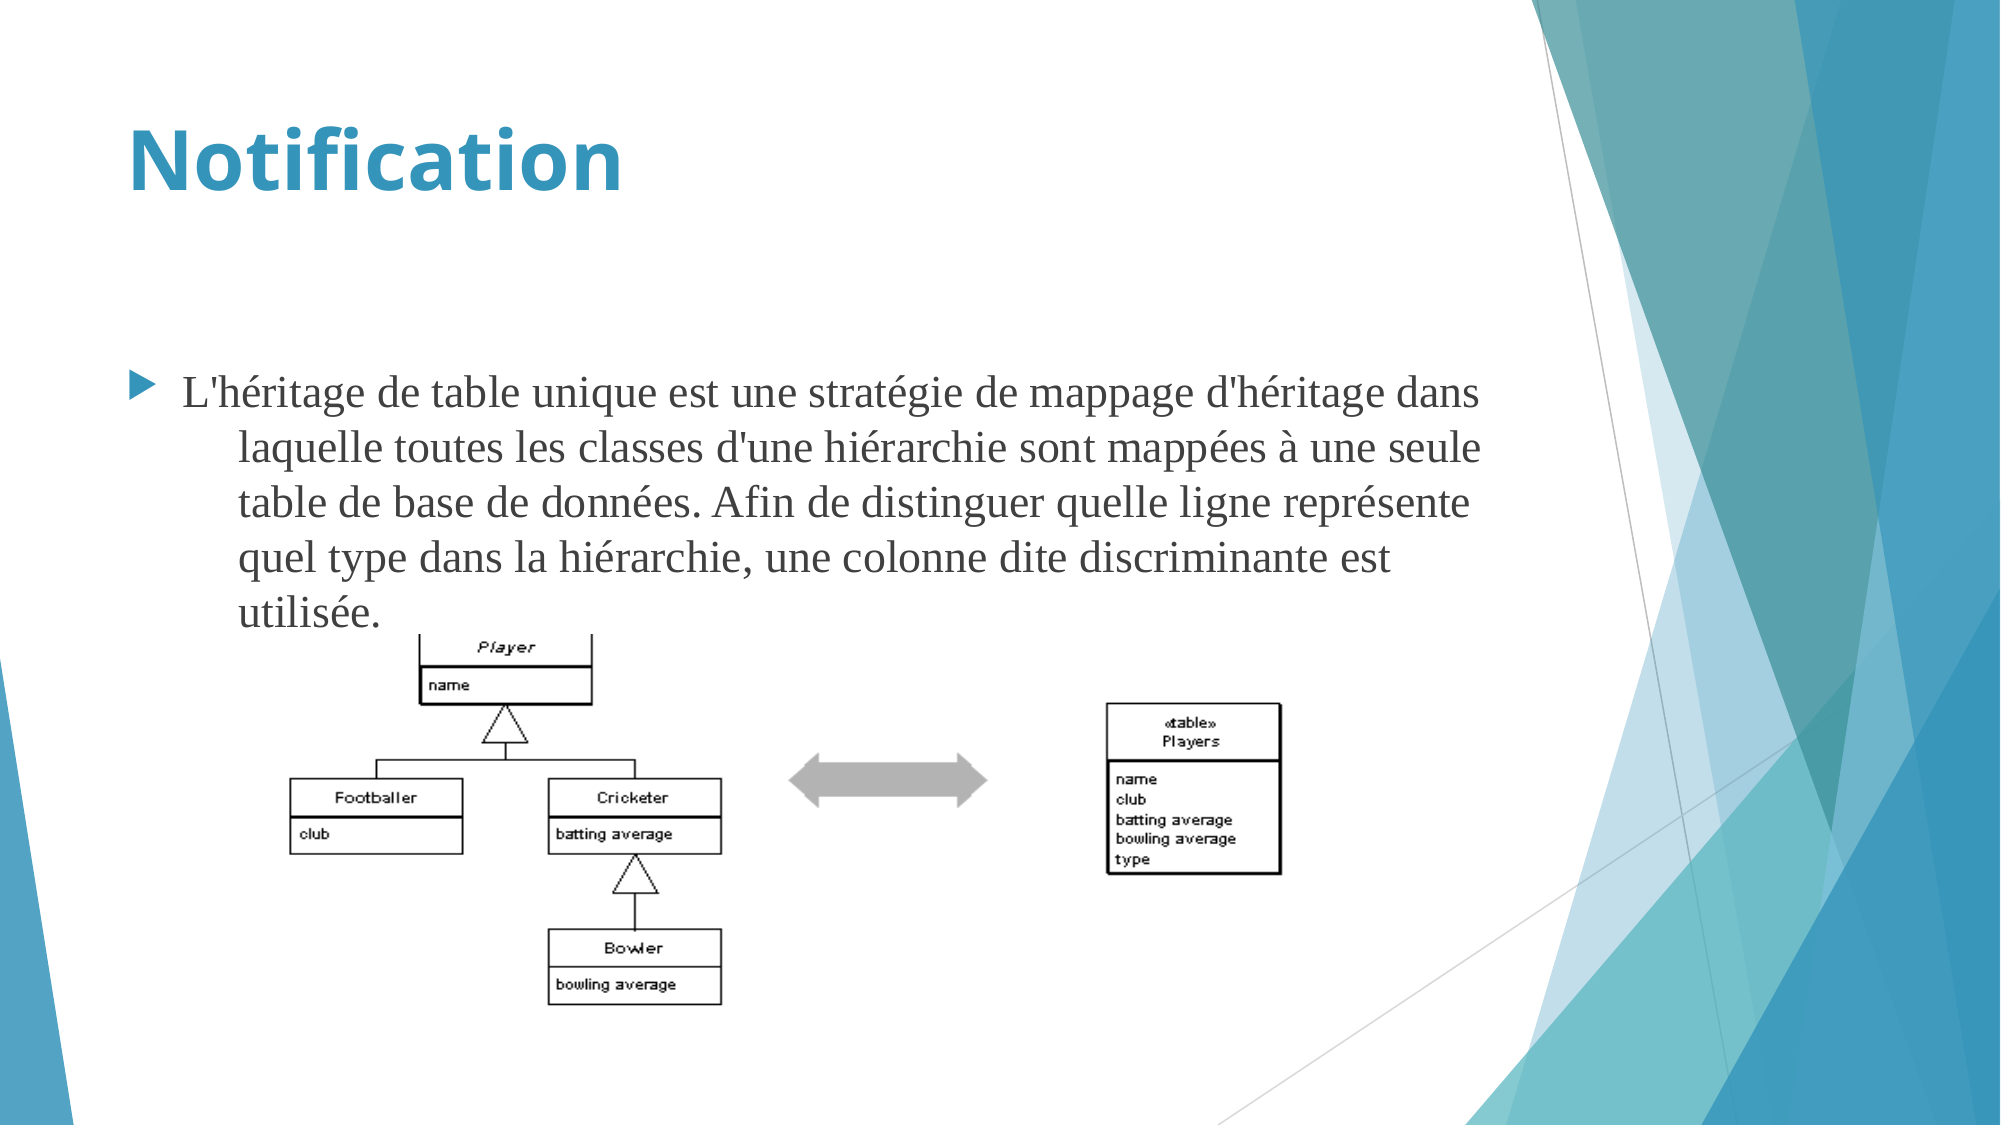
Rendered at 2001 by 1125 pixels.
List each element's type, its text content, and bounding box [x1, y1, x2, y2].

picture [288, 635, 1286, 1029]
title Notification [111, 99, 1522, 317]
list L'héritage de table unique est une stratégie de mappage d'héritage dans laquelle toutes les classes d'une hiérarchie sont mappées à une seule table de base de données. Afin de distinguer quelle ligne représente quel type dans la hiérarchie, une colonne dite discriminante est utilisée. [111, 354, 1522, 992]
